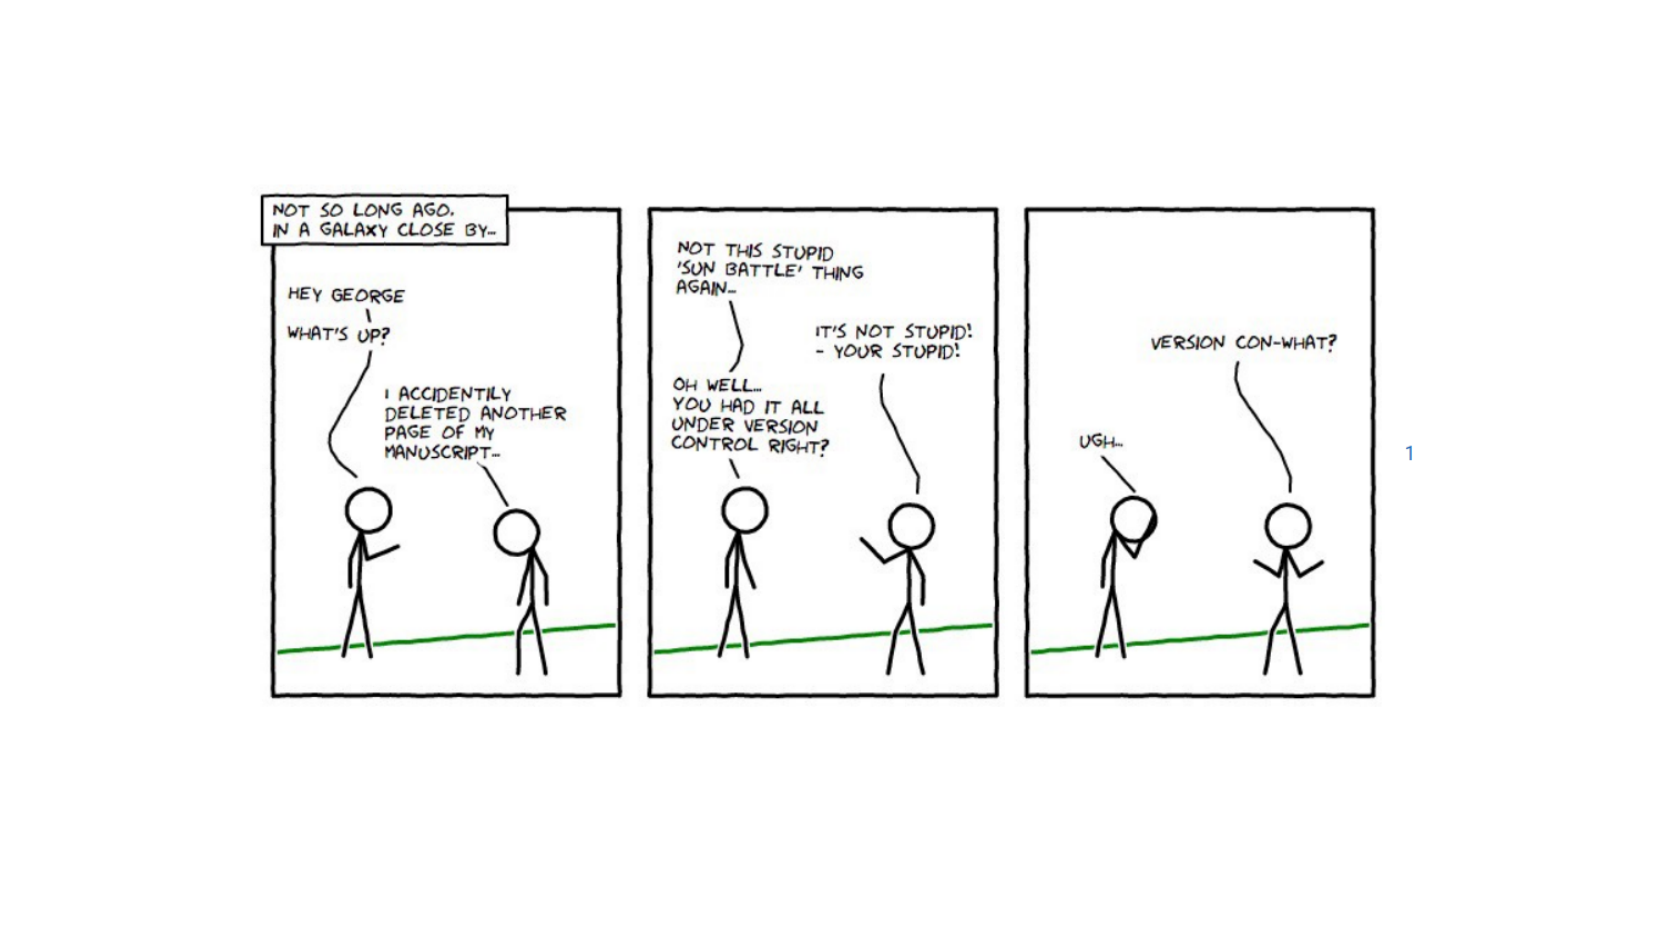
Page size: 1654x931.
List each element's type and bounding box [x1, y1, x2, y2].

picture [240, 179, 1414, 717]
